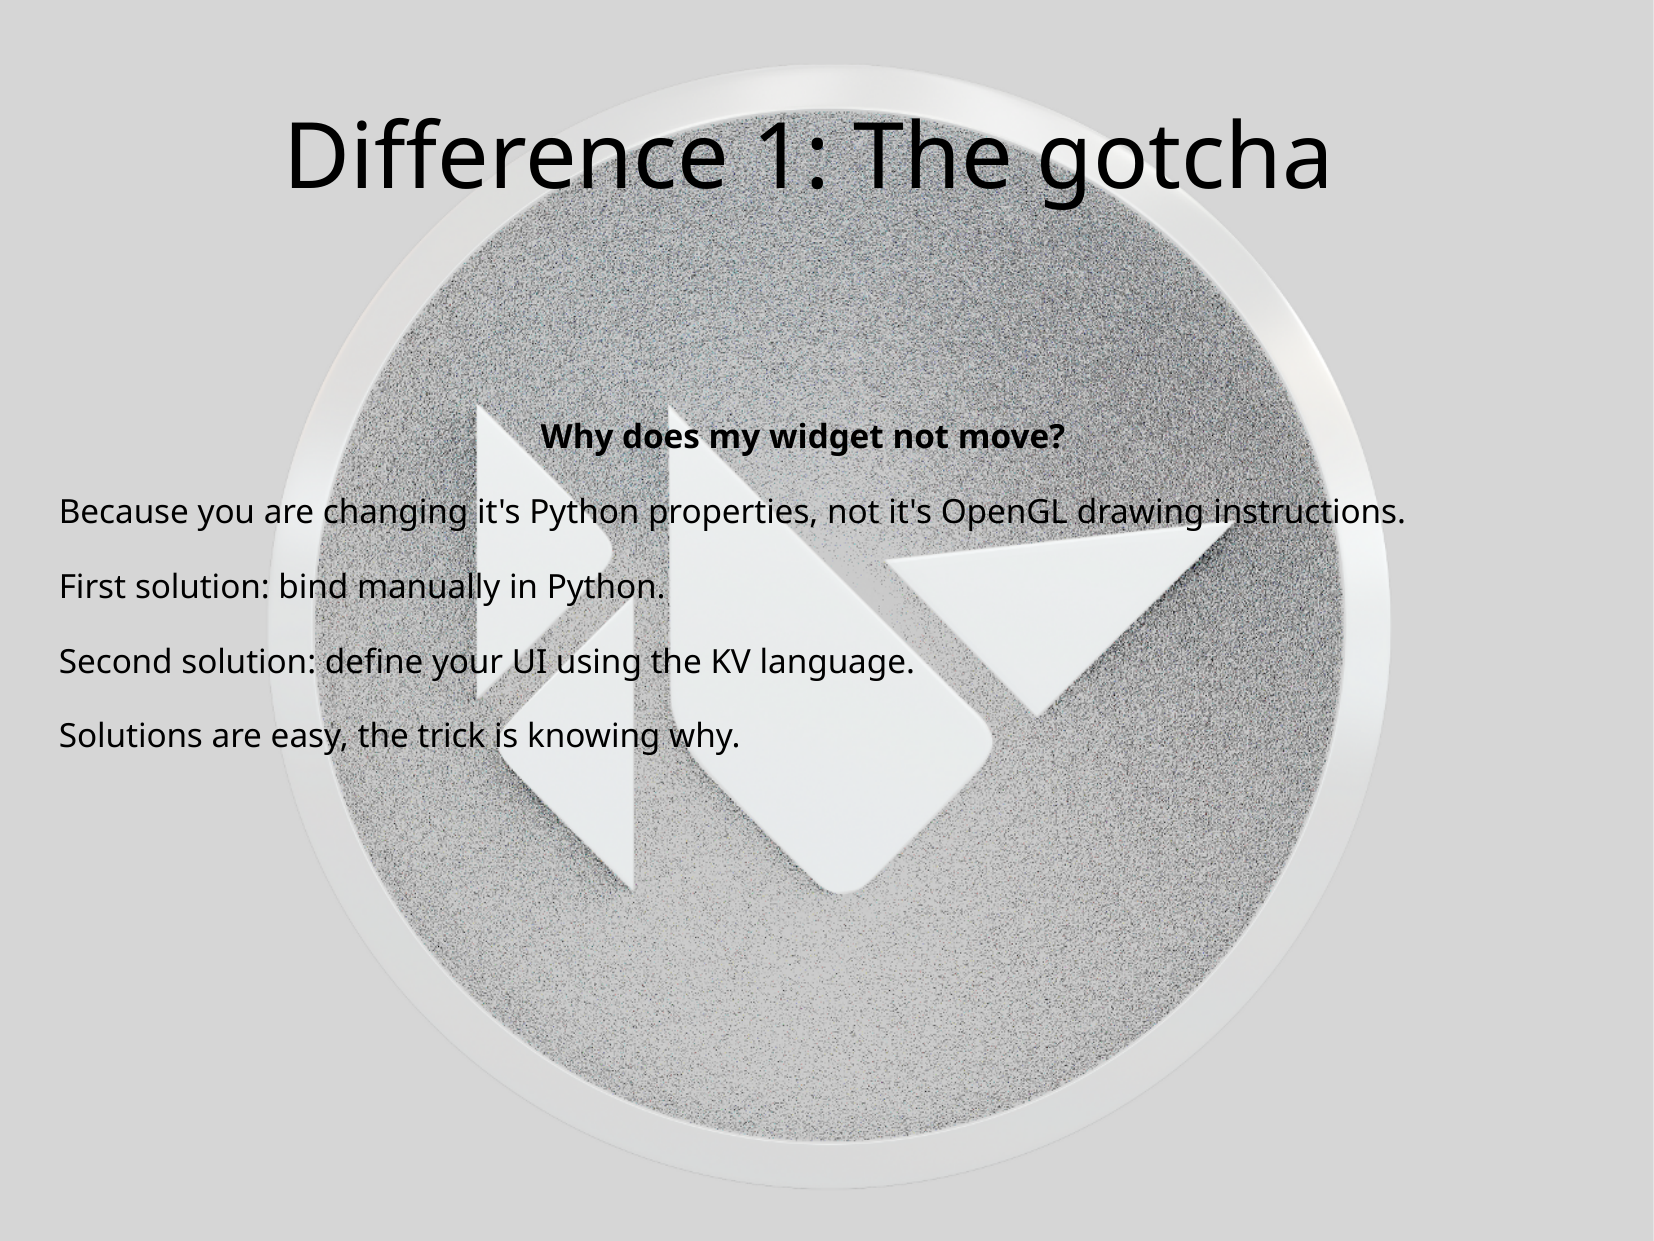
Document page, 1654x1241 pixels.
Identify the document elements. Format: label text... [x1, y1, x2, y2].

title Difference 1: The gotcha [82, 49, 1536, 257]
list Why does my widget not move? Because you are changing it's Python properties, not it's OpenGL drawing instructions. First solution: bind manually in Python. Second solution: define your UI using the KV language. Solutions are easy, the trick is knowing why. [59, 413, 1548, 916]
picture [0, 0, 1654, 1241]
